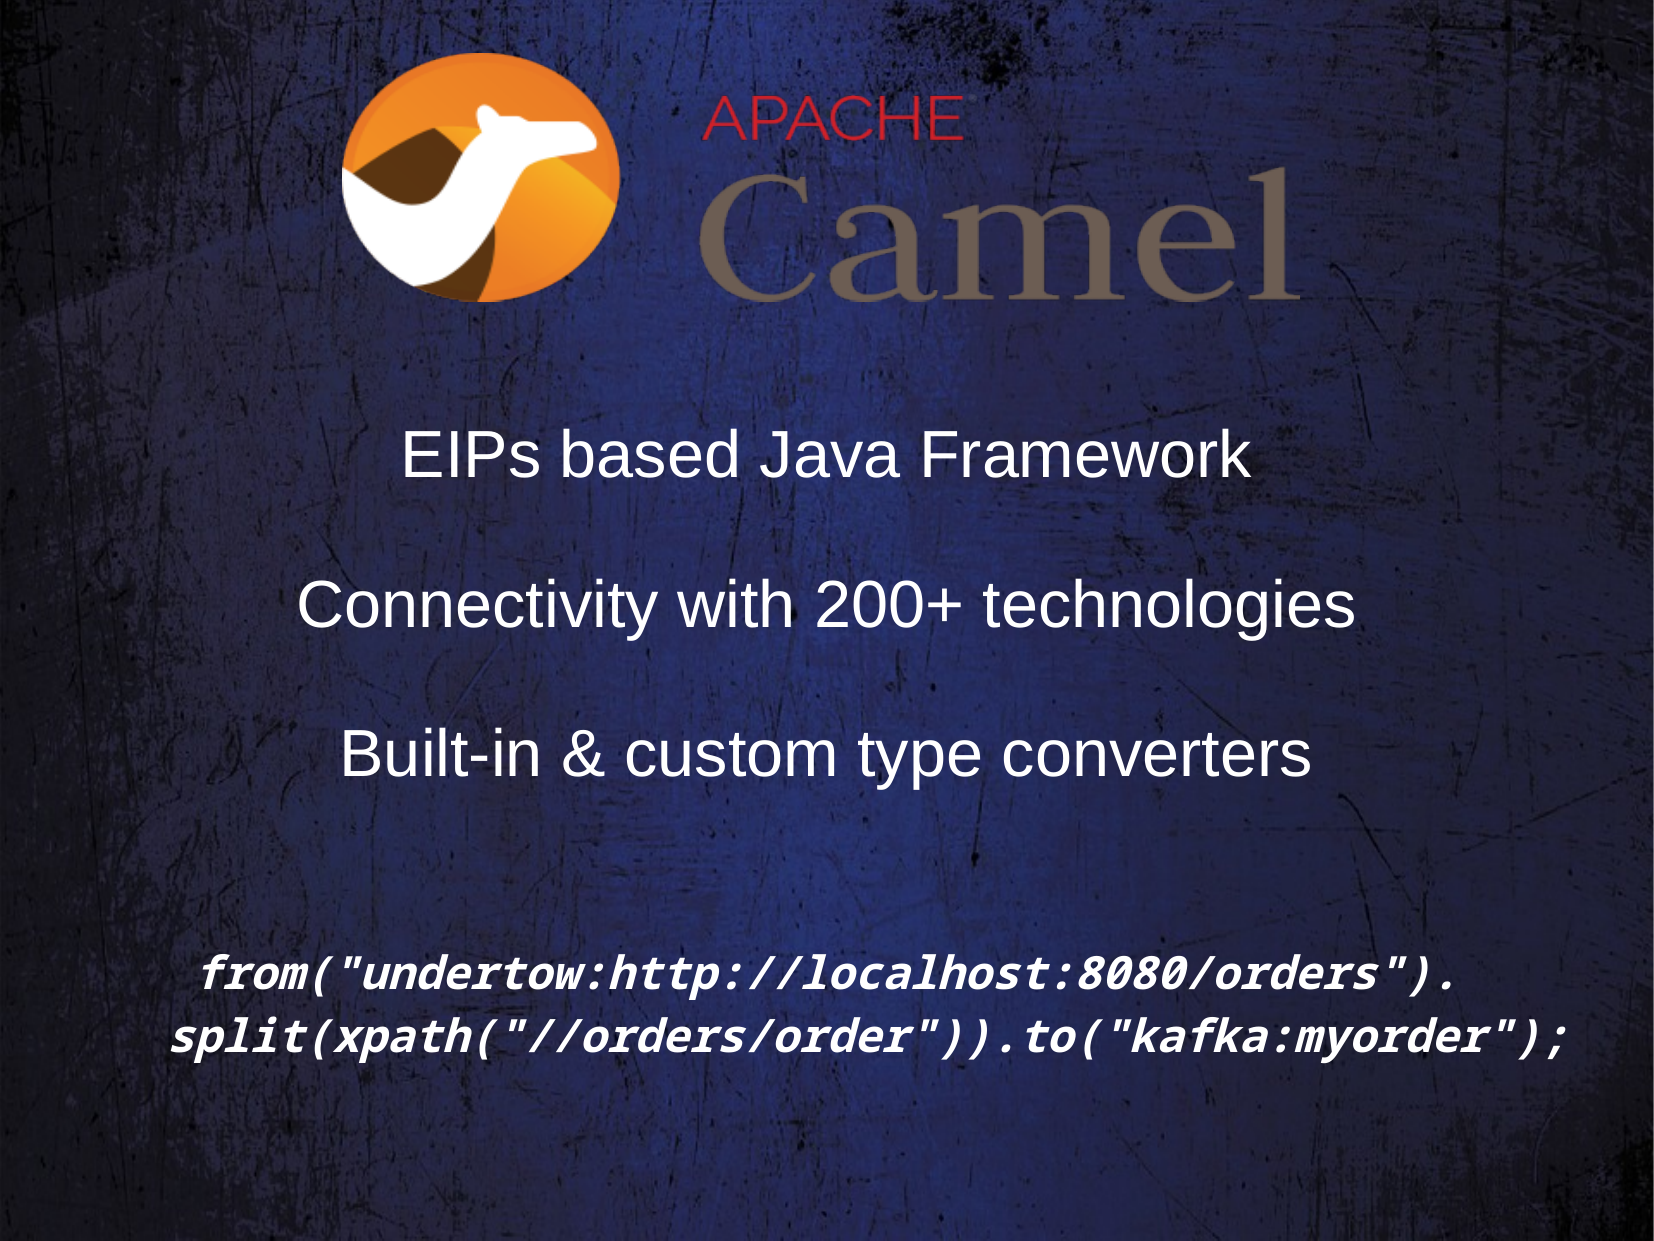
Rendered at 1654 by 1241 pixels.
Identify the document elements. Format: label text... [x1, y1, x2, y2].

picture [0, 0, 1654, 1241]
text_box EIPs based Java Framework Connectivity with 200+ technologies Built-in & custom type converters from("undertow:http://localhost:8080/orders"). split(xpath("//orders/order")).to("kafka:myorder"); [82, 321, 1571, 1087]
